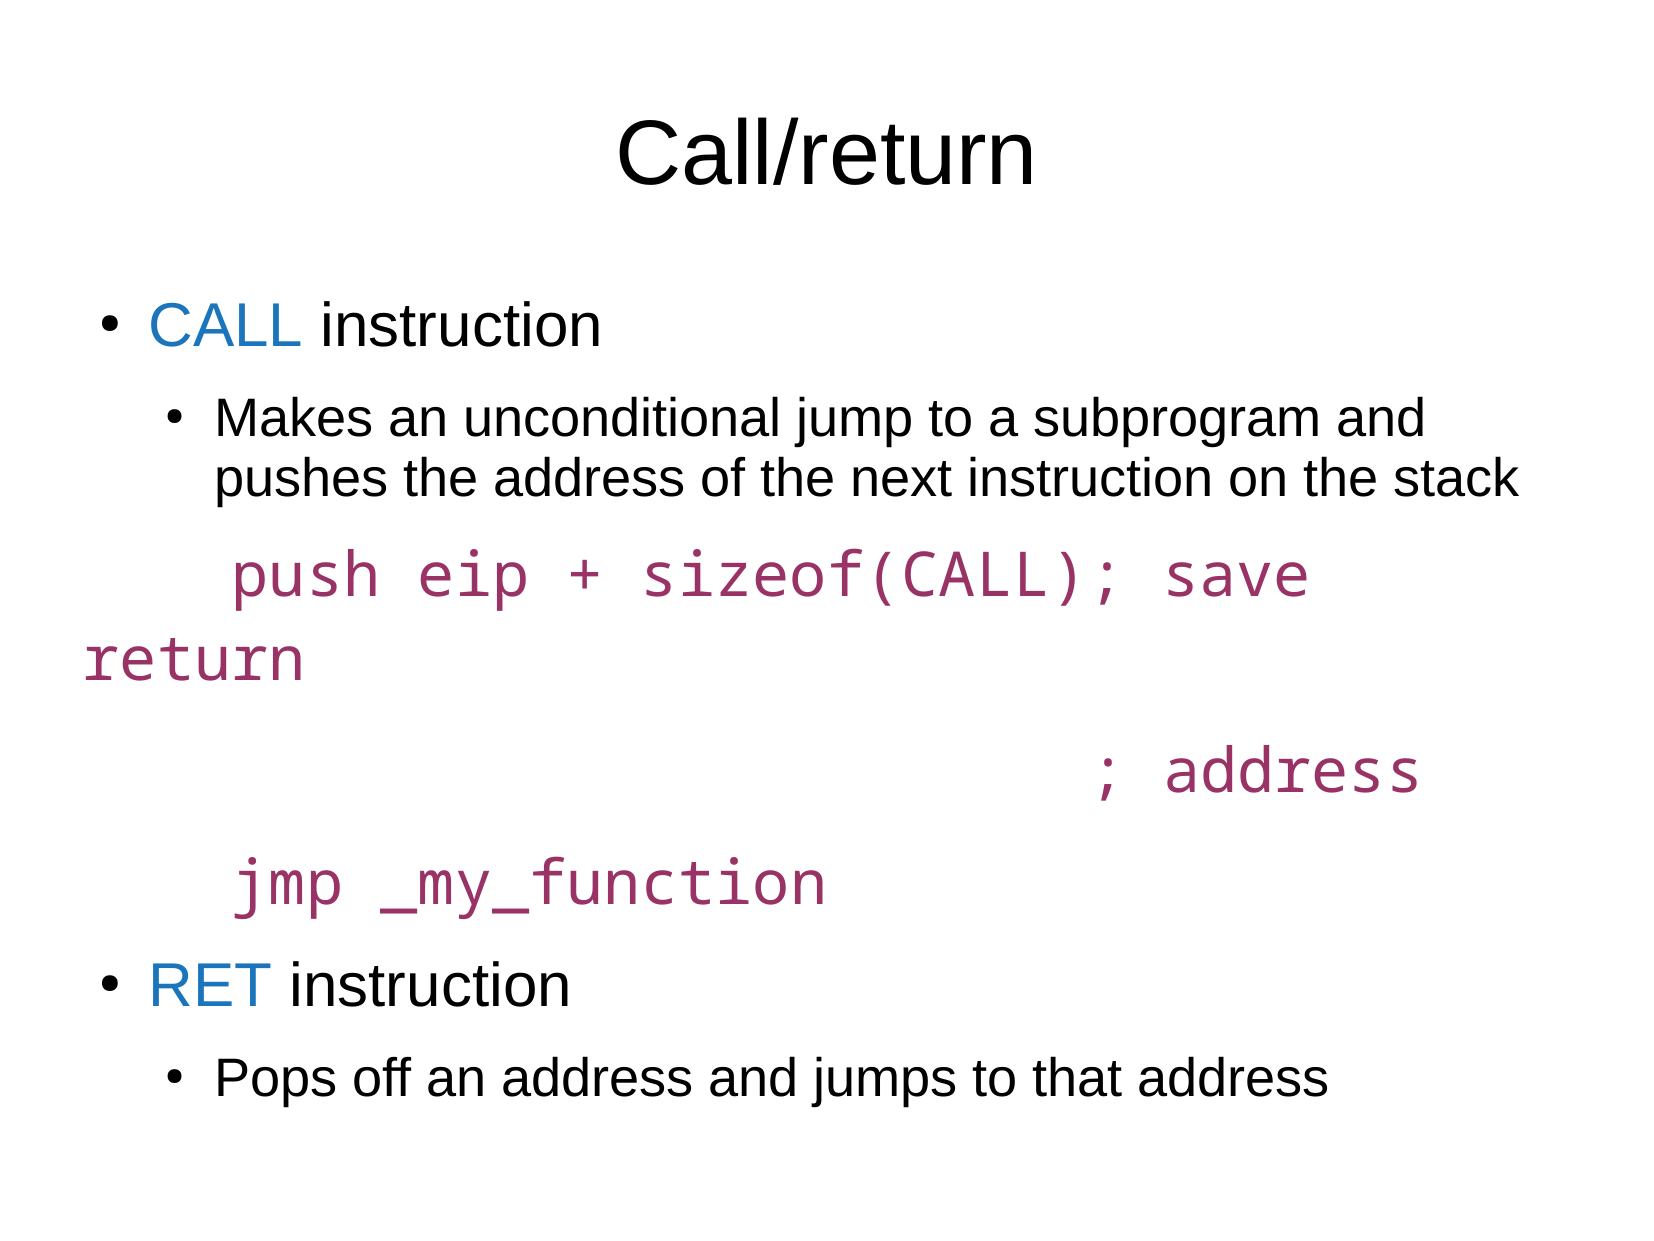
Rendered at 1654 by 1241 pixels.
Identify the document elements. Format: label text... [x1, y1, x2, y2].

list CALL instruction Makes an unconditional jump to a subprogram and pushes the address of the next instruction on the stack push eip + sizeof(CALL); save return ; address jmp _my_function RET instruction Pops off an address and jumps to that address [82, 290, 1571, 1109]
title Call/return [82, 49, 1571, 257]
